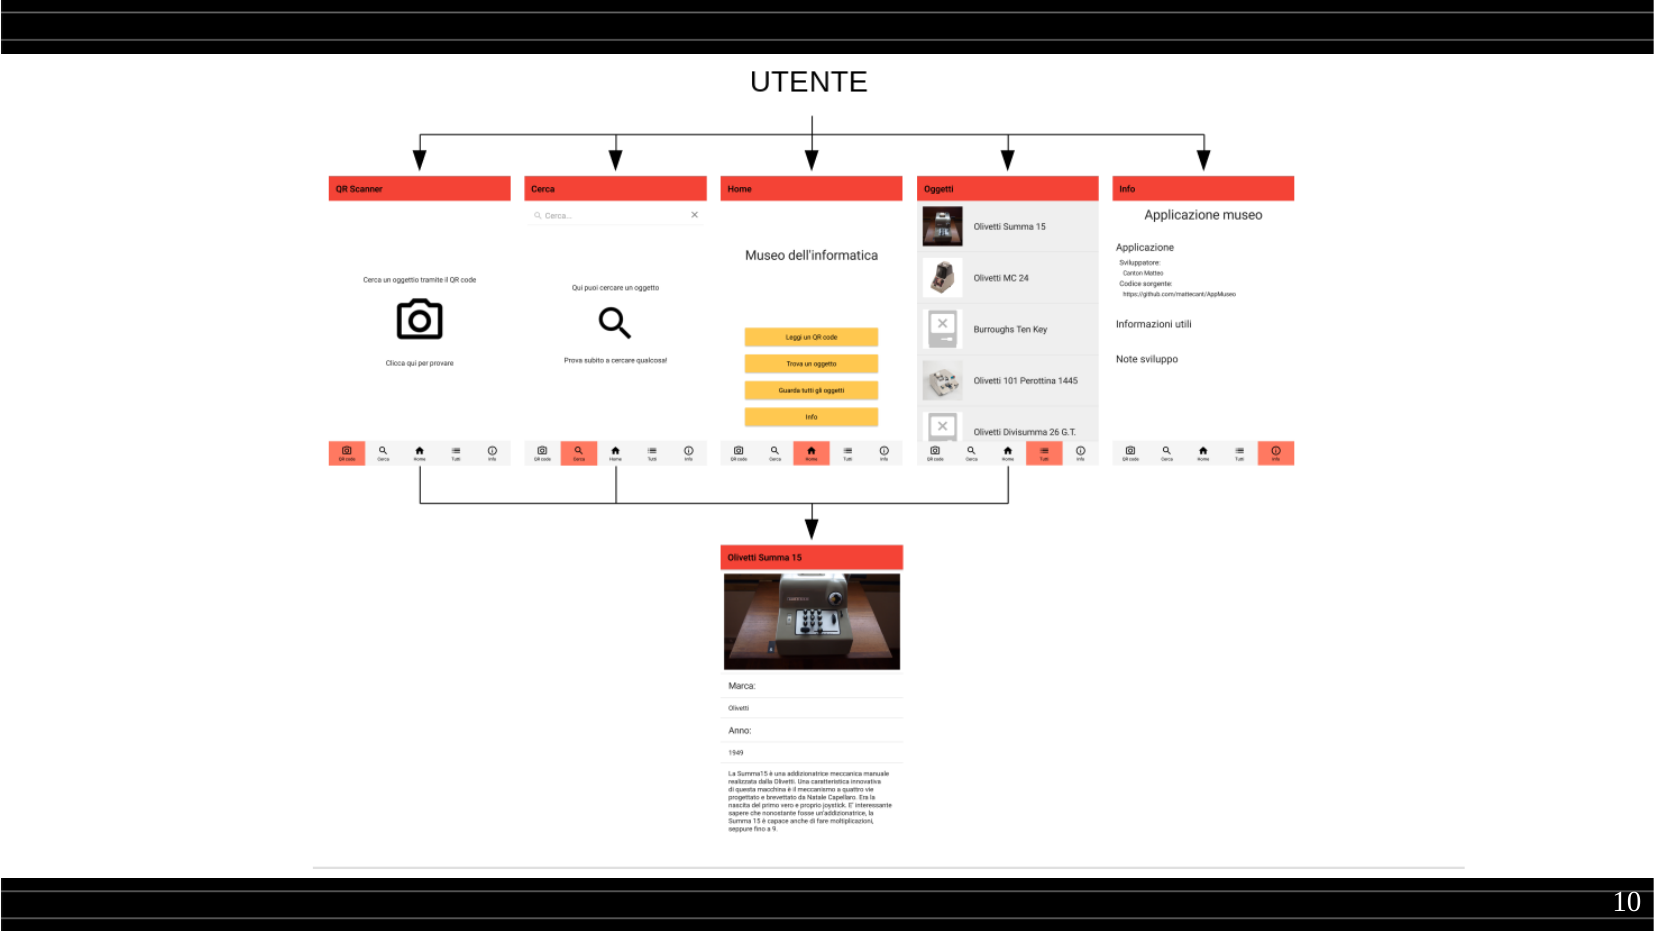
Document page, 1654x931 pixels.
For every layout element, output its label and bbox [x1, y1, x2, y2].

picture [1, 0, 1654, 54]
picture [1, 878, 1654, 931]
picture [312, 60, 1465, 869]
